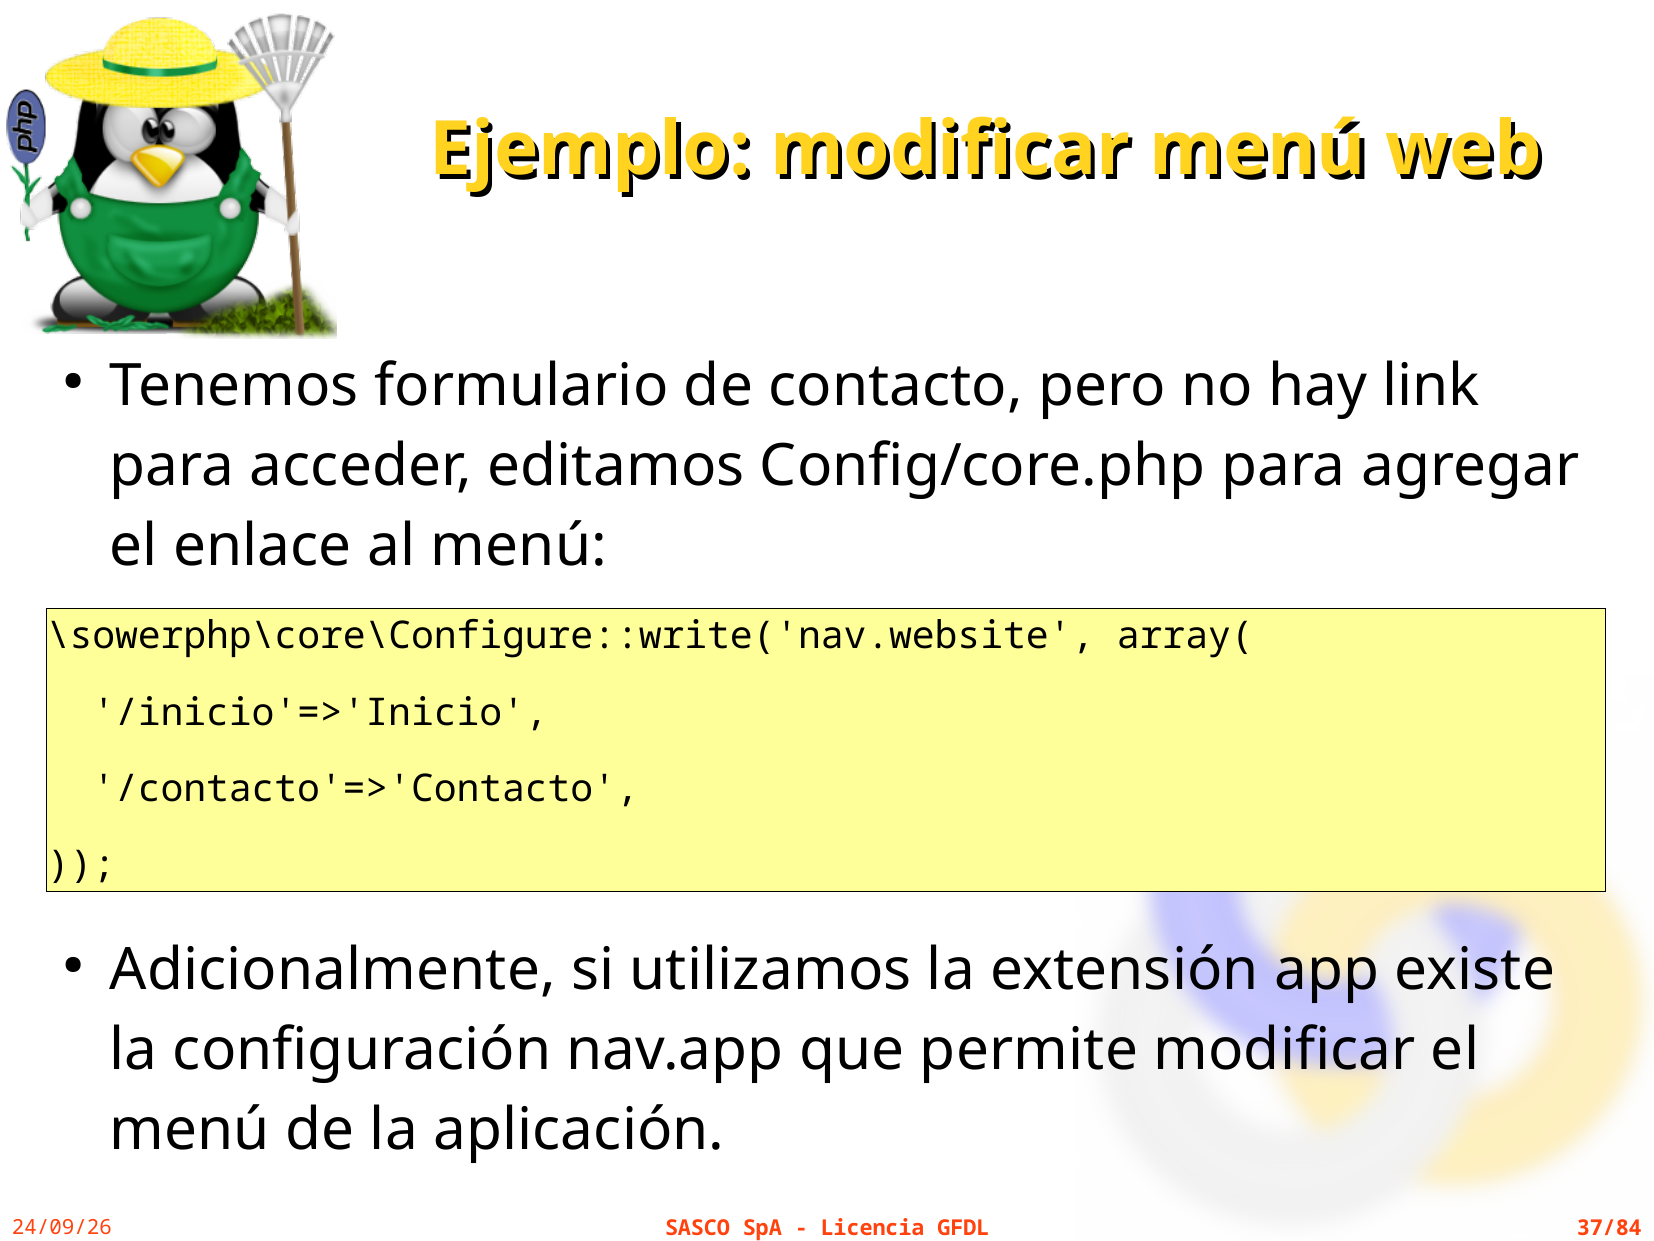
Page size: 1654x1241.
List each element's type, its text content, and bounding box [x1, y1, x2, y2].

picture [4, 5, 337, 339]
list \sowerphp\core\Configure::write('nav.website', array( '/inicio'=>'Inicio', '/contacto'=>'Contacto', )); [46, 608, 1606, 892]
title Ejemplo: modificar menú web [366, 35, 1607, 257]
list Tenemos formulario de contacto, pero no hay link para acceder, editamos Config/core.php para agregar el enlace al menú: Adicionalmente, si utilizamos la extensión app existe la configuración nav.app que permite modificar el menú de la aplicación. [47, 342, 1607, 1170]
picture [1074, 657, 1654, 1241]
